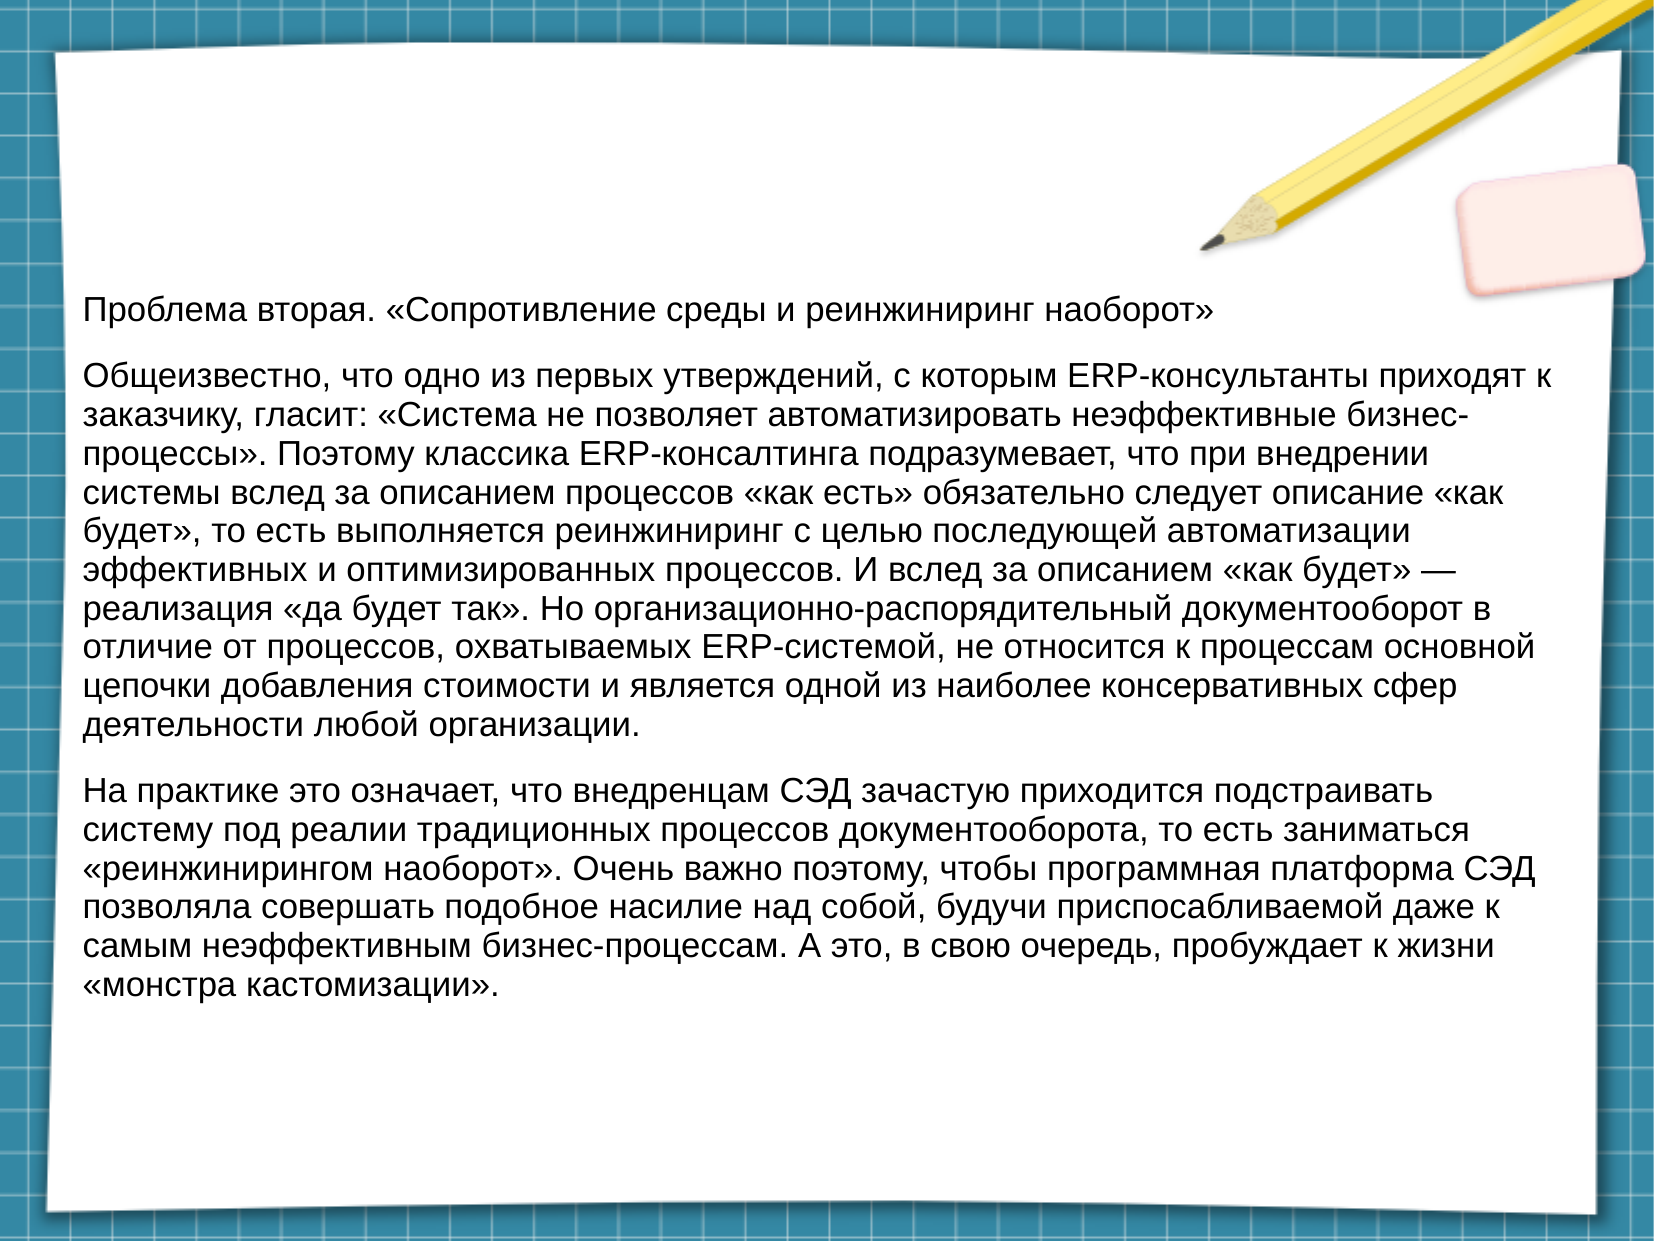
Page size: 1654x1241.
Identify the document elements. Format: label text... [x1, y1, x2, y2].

picture [0, 0, 1654, 1241]
list Проблема вторая. «Сопротивление среды и реинжиниринг наоборот» Общеизвестно, что одно из первых утверждений, с которым ERP-консультанты приходят к заказчику, гласит: «Система не позволяет автоматизировать неэффективные бизнес-процессы». Поэтому классика ERP-консалтинга подразумевает, что при внедрении системы вслед за описанием процессов «как есть» обязательно следует описание «как будет», то есть выполняется реинжиниринг с целью последующей автоматизации эффективных и оптимизированных процессов. И вслед за описанием «как будет» — реализация «да будет так». Но организационно-распорядительный документооборот в отличие от процессов, охватываемых ERP-системой, не относится к процессам основной цепочки добавления стоимости и является одной из наиболее консервативных сфер деятельности любой организации. На практике это означает, что внедренцам СЭД зачастую приходится подстраивать систему под реалии традиционных процессов документооборота, то есть заниматься «реинжинирингом наоборот». Очень важно поэтому, чтобы программная платформа СЭД позволяла совершать подобное насилие над собой, будучи приспосабливаемой даже к самым неэффективным бизнес-процессам. А это, в свою очередь, пробуждает к жизни «монстра кастомизации». [82, 290, 1571, 1010]
